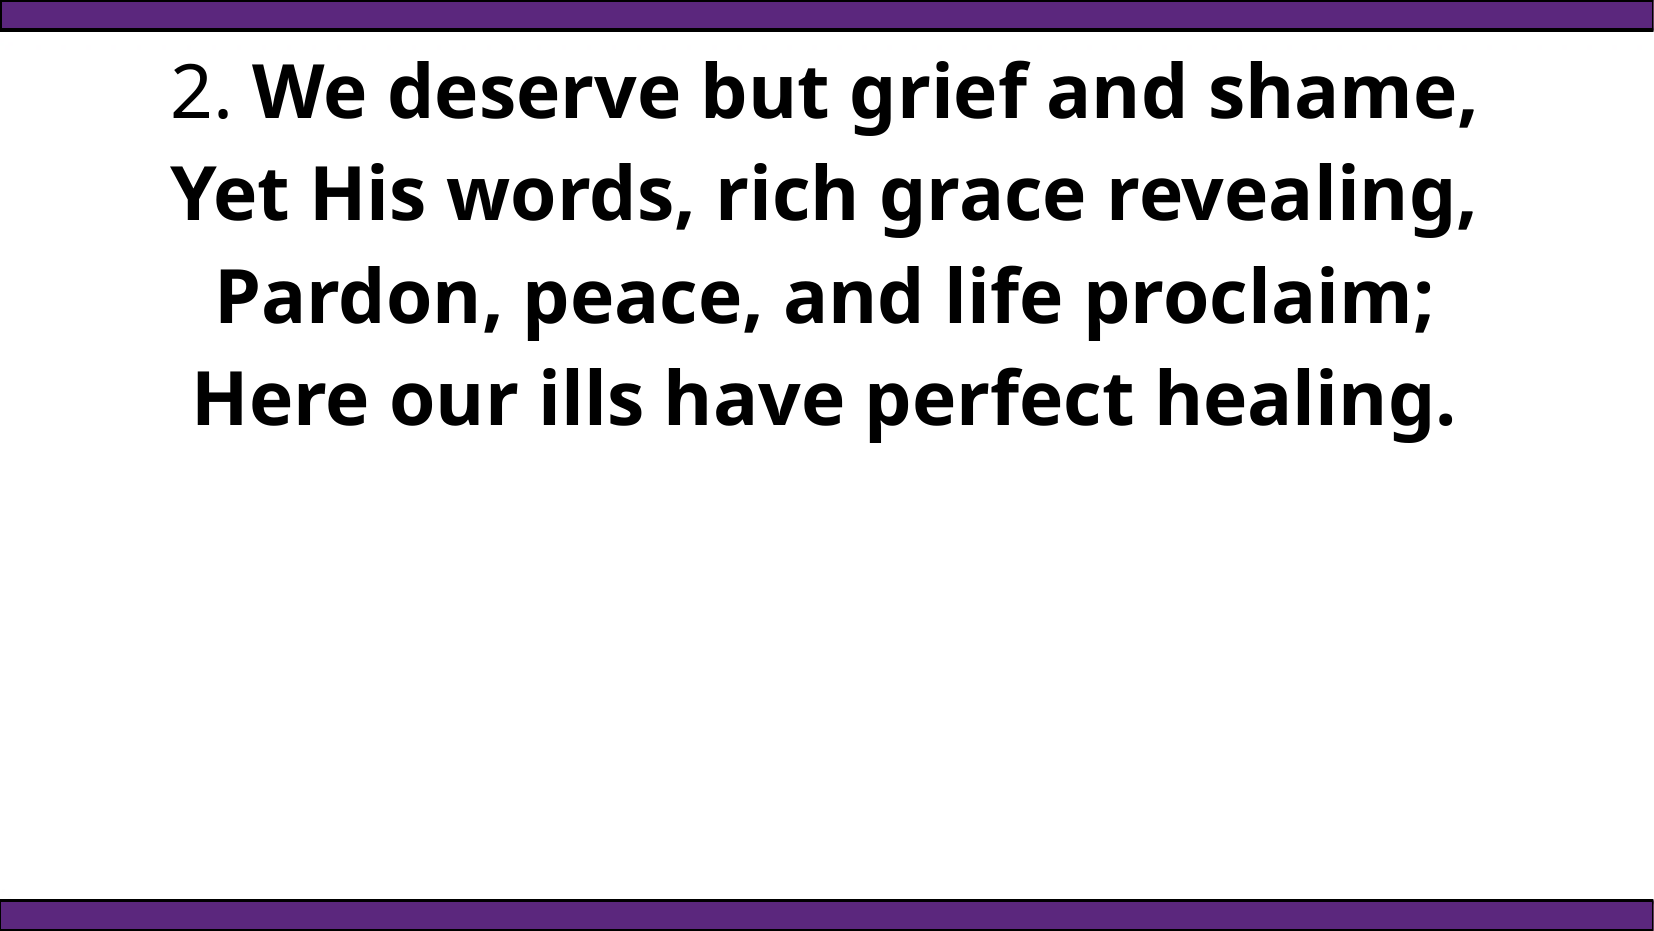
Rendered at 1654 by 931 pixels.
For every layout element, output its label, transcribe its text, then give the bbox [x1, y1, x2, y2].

picture [0, 31, 1654, 900]
text_box [0, 0, 1654, 31]
text_box [0, 900, 1654, 931]
text_box 2. We deserve but grief and shame, Yet His words, rich grace revealing, Pardon, peace, and life proclaim; Here our ills have perfect healing. [60, 30, 1591, 445]
